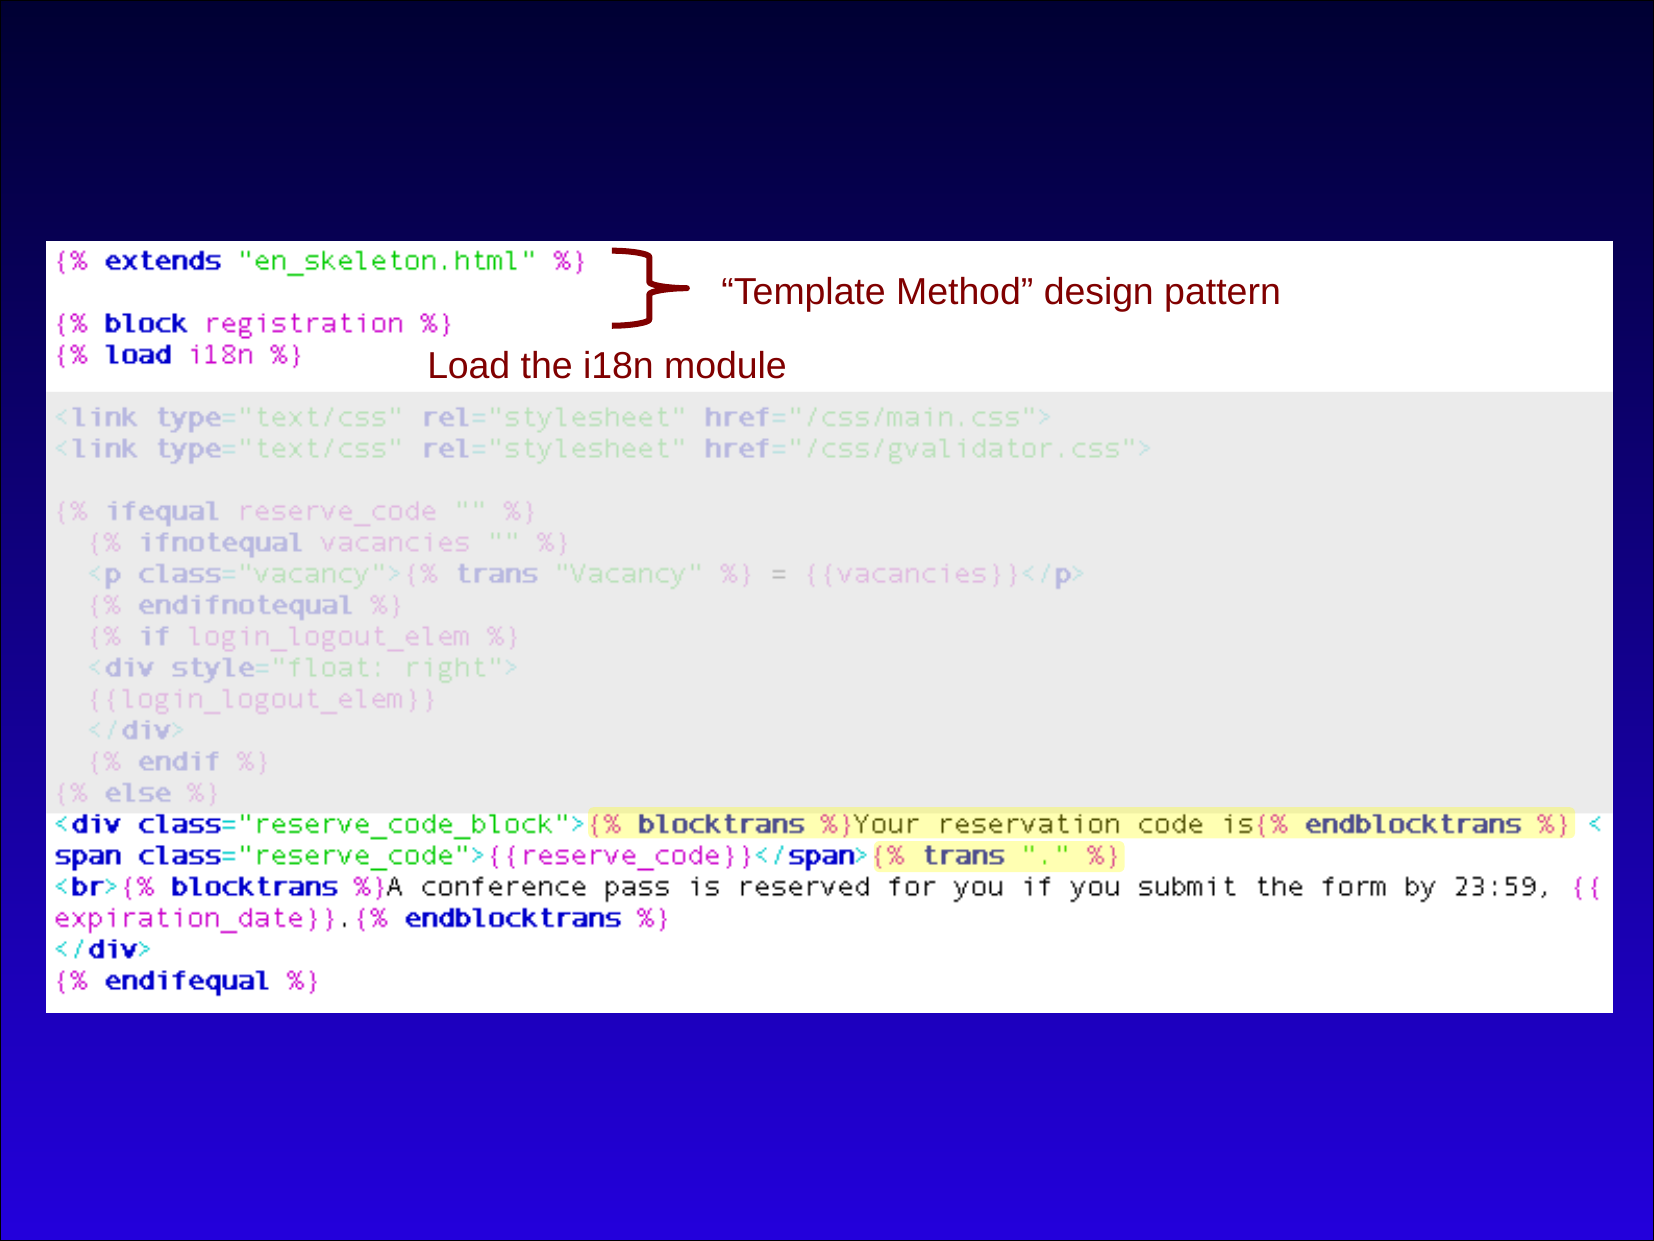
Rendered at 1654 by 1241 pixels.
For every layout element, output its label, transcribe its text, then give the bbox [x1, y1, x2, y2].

text_box [873, 841, 1125, 873]
picture [46, 241, 1613, 391]
text_box [46, 391, 1613, 839]
text_box “Template Method” design pattern [706, 262, 1298, 320]
picture [46, 814, 1613, 1013]
text_box Load the i18n module [412, 337, 826, 391]
